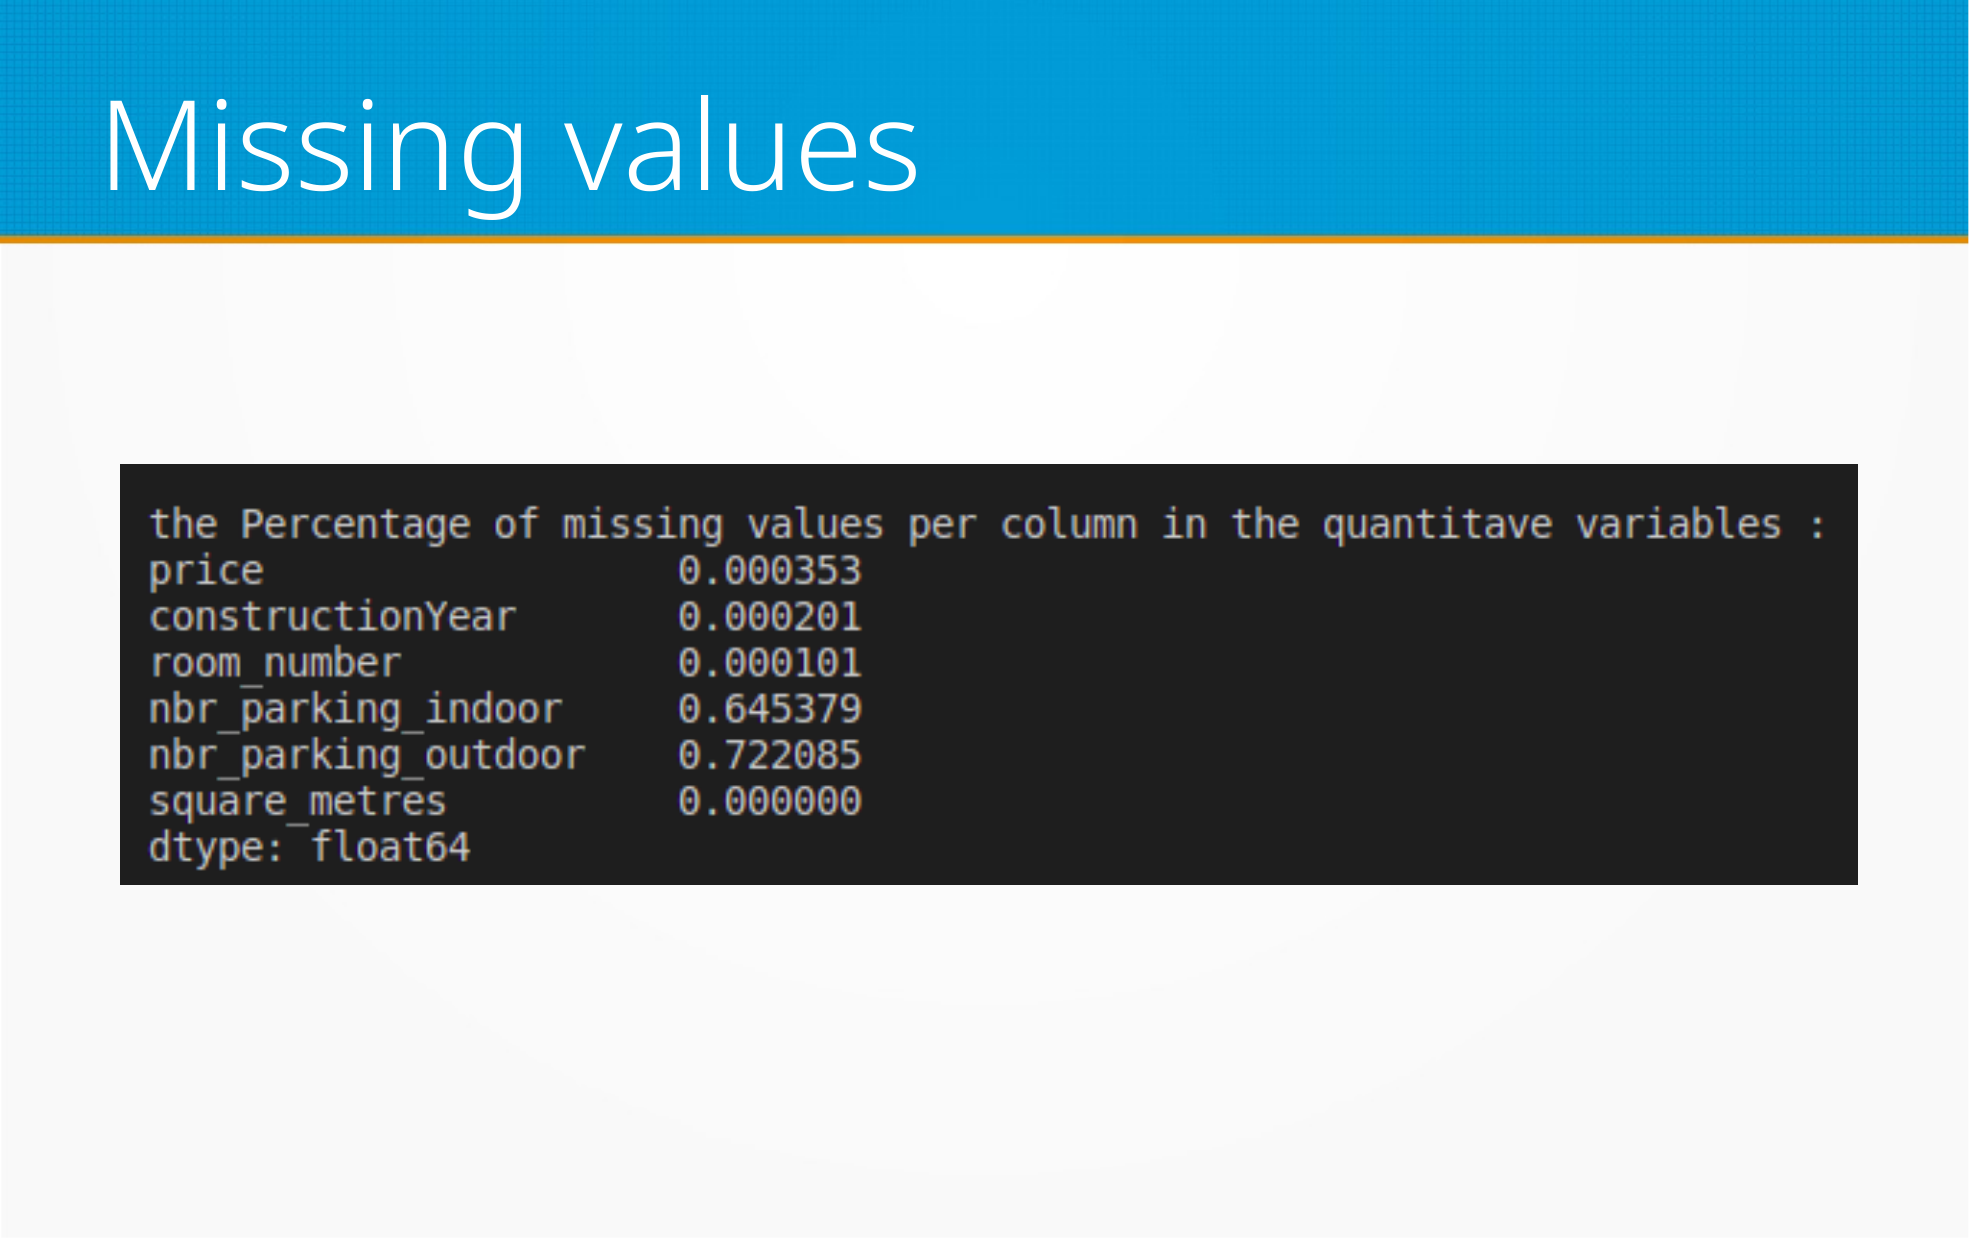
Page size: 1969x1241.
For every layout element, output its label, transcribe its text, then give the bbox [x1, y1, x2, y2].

picture [0, 233, 1969, 1241]
title Missing values [98, 19, 1870, 227]
